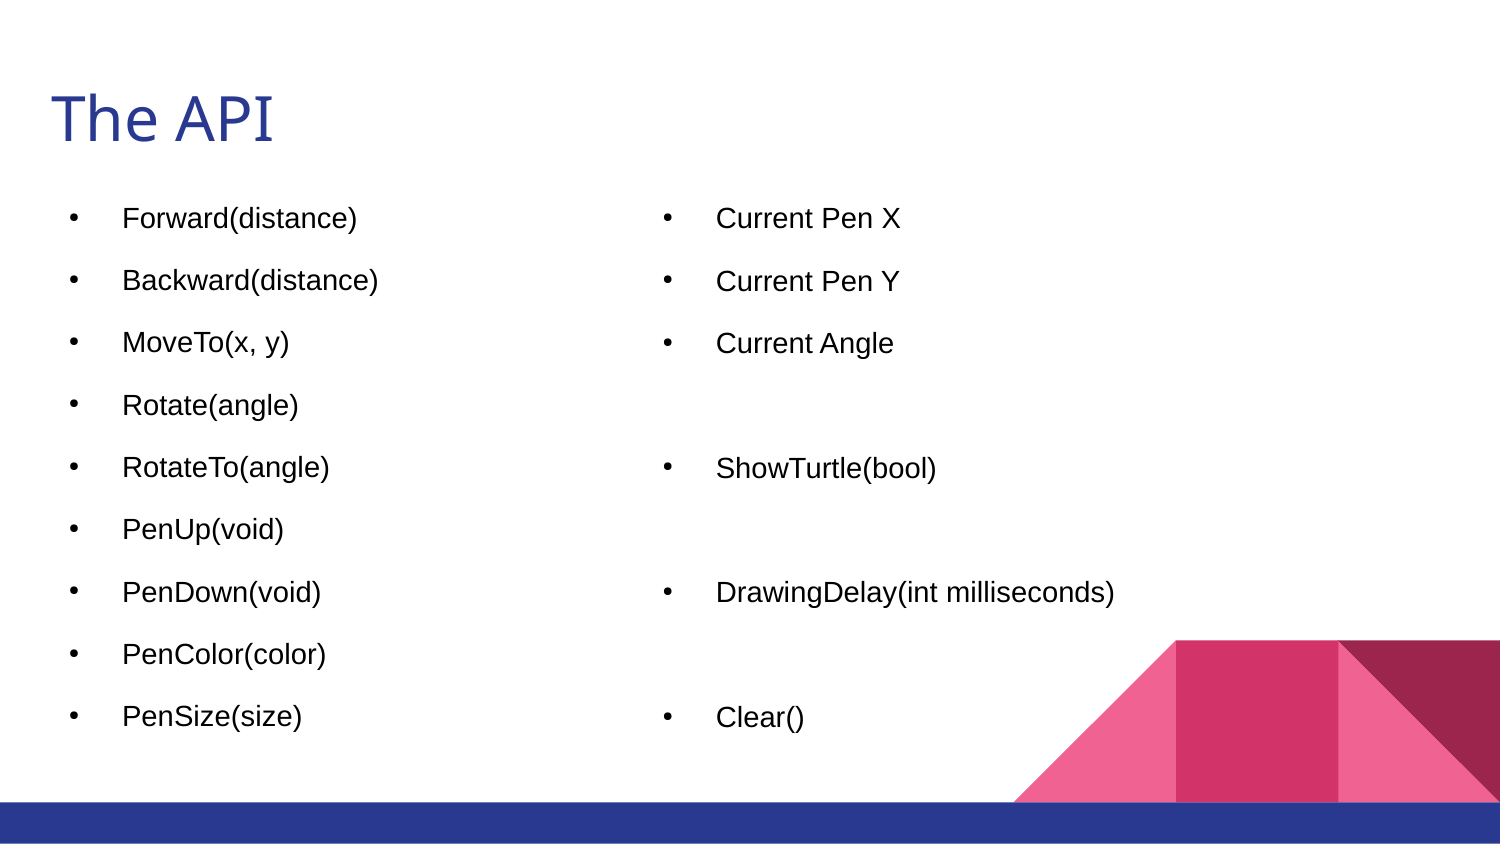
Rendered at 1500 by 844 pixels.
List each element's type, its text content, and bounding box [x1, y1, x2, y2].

list Current Pen X Current Pen Y Current Angle ShowTurtle(bool) DrawingDelay(int milliseconds) Clear() [645, 202, 1149, 751]
title The API [51, 67, 1449, 167]
list Forward(distance) Backward(distance) MoveTo(x, y) Rotate(angle) RotateTo(angle) PenUp(void) PenDown(void) PenColor(color) PenSize(size) [51, 201, 556, 750]
